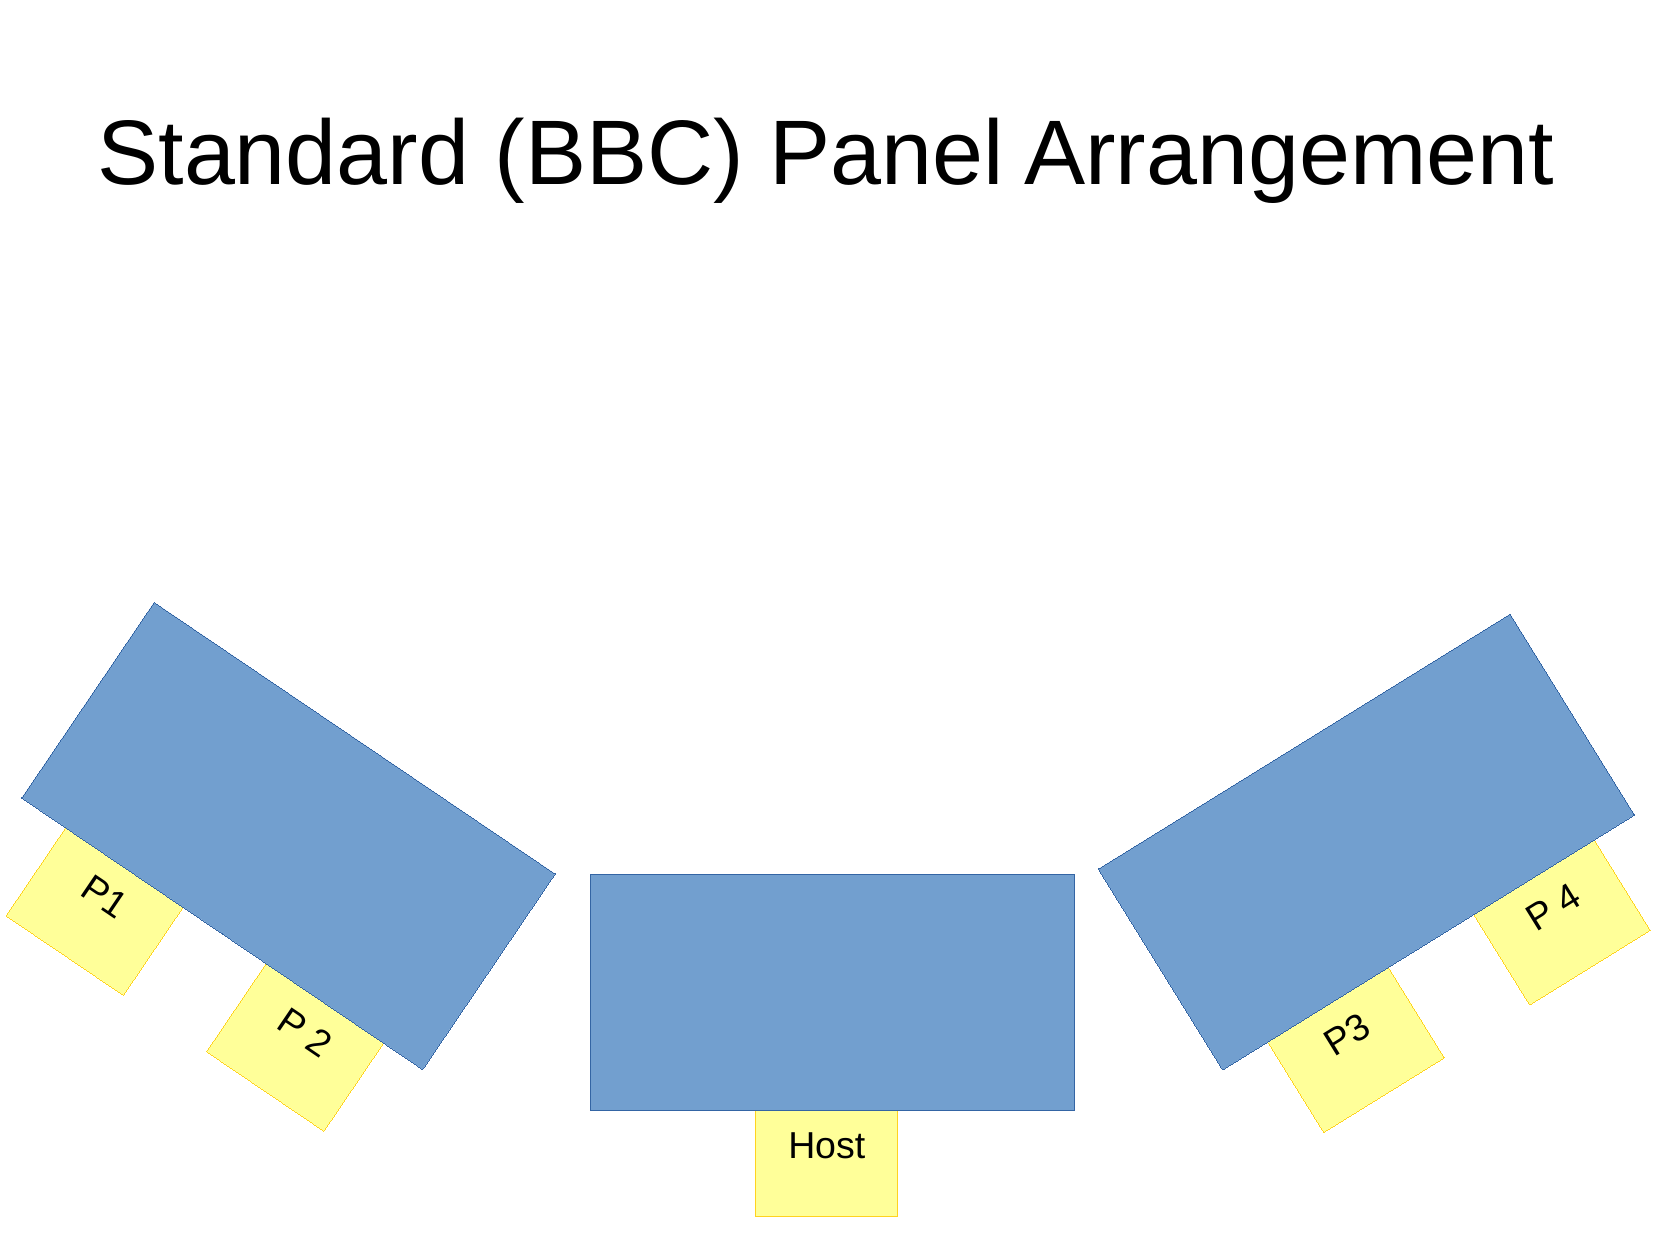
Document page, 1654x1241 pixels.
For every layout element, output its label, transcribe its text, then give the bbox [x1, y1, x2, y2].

text_box [21, 602, 556, 1070]
title Standard (BBC) Panel Arrangement [82, 49, 1571, 257]
text_box P1 [6, 828, 183, 996]
text_box P 2 [206, 964, 383, 1132]
text_box P 4 [1474, 840, 1651, 1005]
text_box [1098, 614, 1635, 1070]
text_box [590, 874, 1075, 1111]
text_box P3 [1268, 968, 1445, 1133]
text_box Host [755, 1111, 898, 1217]
